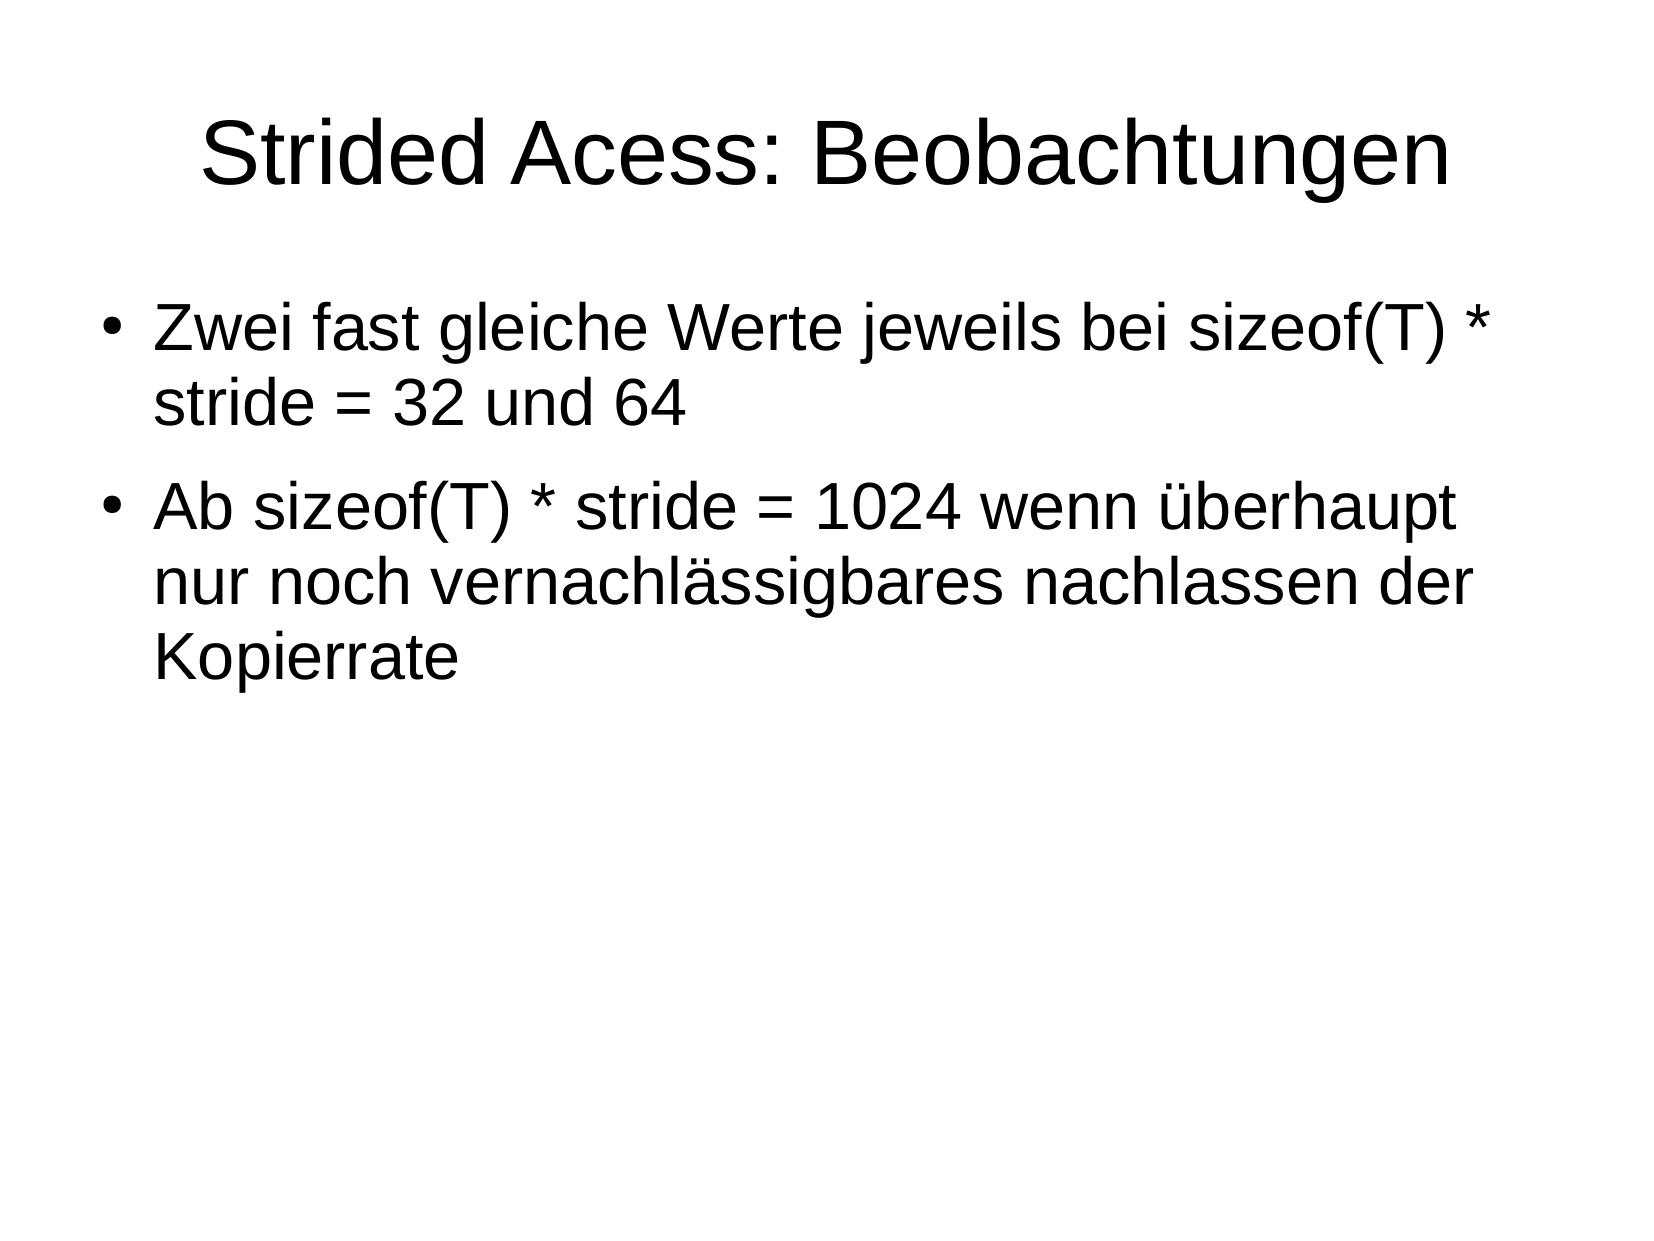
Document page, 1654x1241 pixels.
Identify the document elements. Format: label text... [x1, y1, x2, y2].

title Strided Acess: Beobachtungen [82, 49, 1571, 257]
list Zwei fast gleiche Werte jeweils bei sizeof(T) * stride = 32 und 64 Ab sizeof(T) * stride = 1024 wenn überhaupt nur noch vernachlässigbares nachlassen der Kopierrate [82, 290, 1571, 1109]
